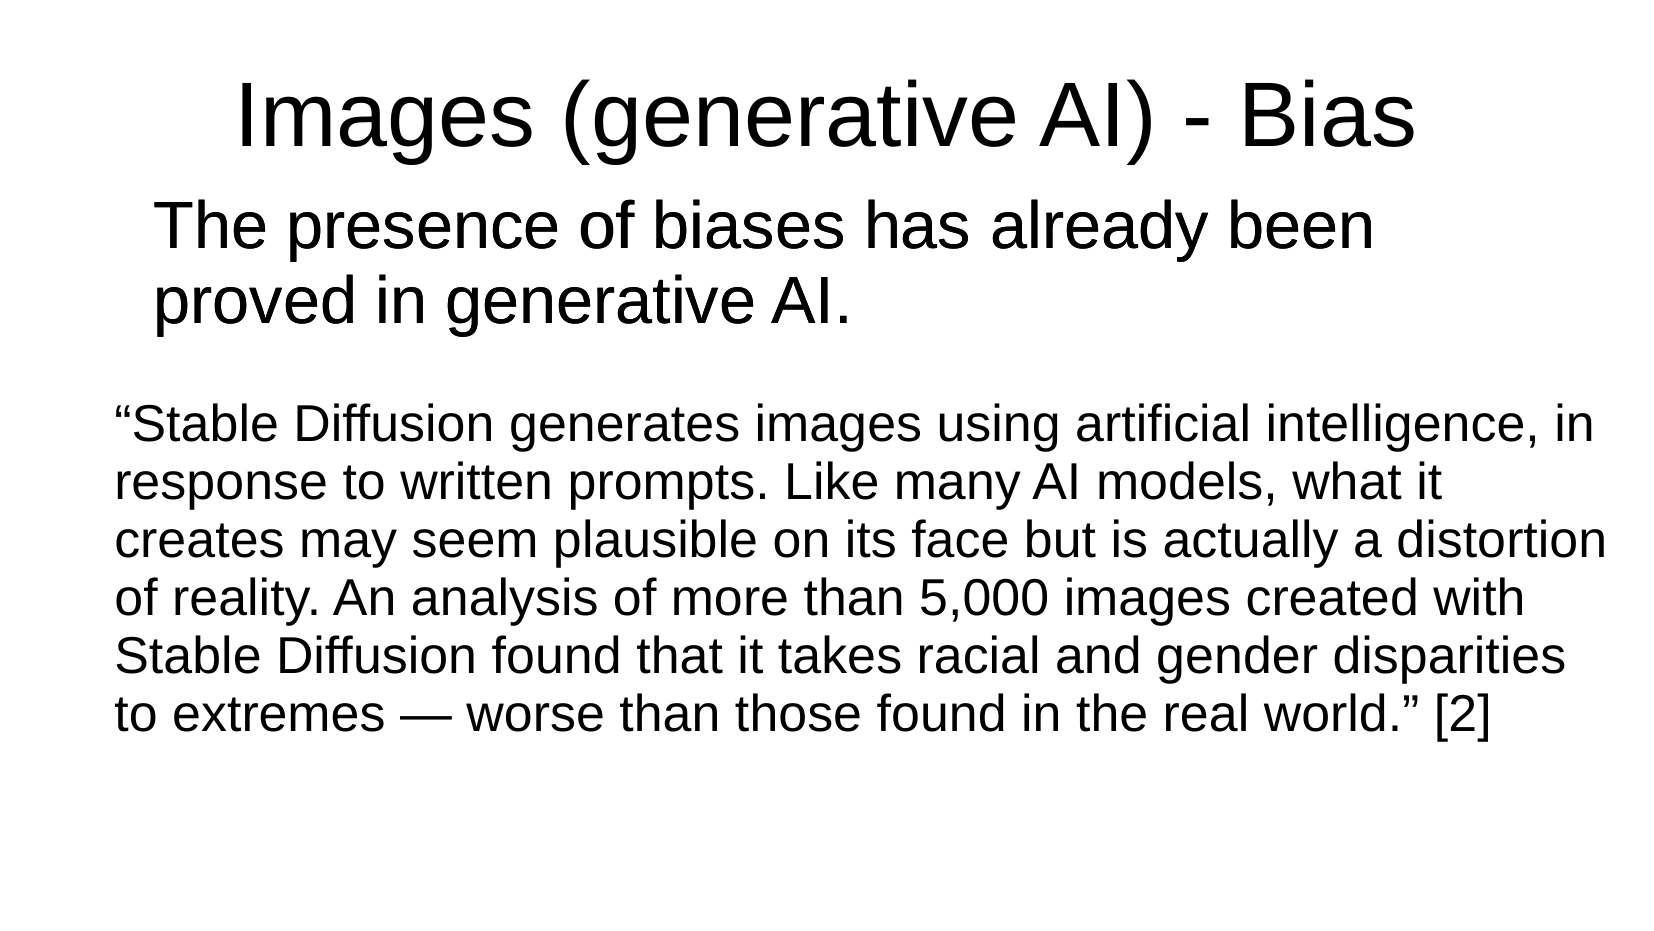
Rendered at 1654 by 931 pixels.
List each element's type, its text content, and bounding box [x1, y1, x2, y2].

list The presence of biases has already been proved in generative AI. [82, 188, 1571, 355]
title Images (generative AI) - Bias [82, 37, 1571, 188]
list “Stable Diffusion generates images using artificial intelligence, in response to written prompts. Like many AI models, what it creates may seem plausible on its face but is actually a distortion of reality. An analysis of more than 5,000 images created with Stable Diffusion found that it takes racial and gender disparities to extremes — worse than those found in the real world.” [2] [59, 394, 1625, 768]
